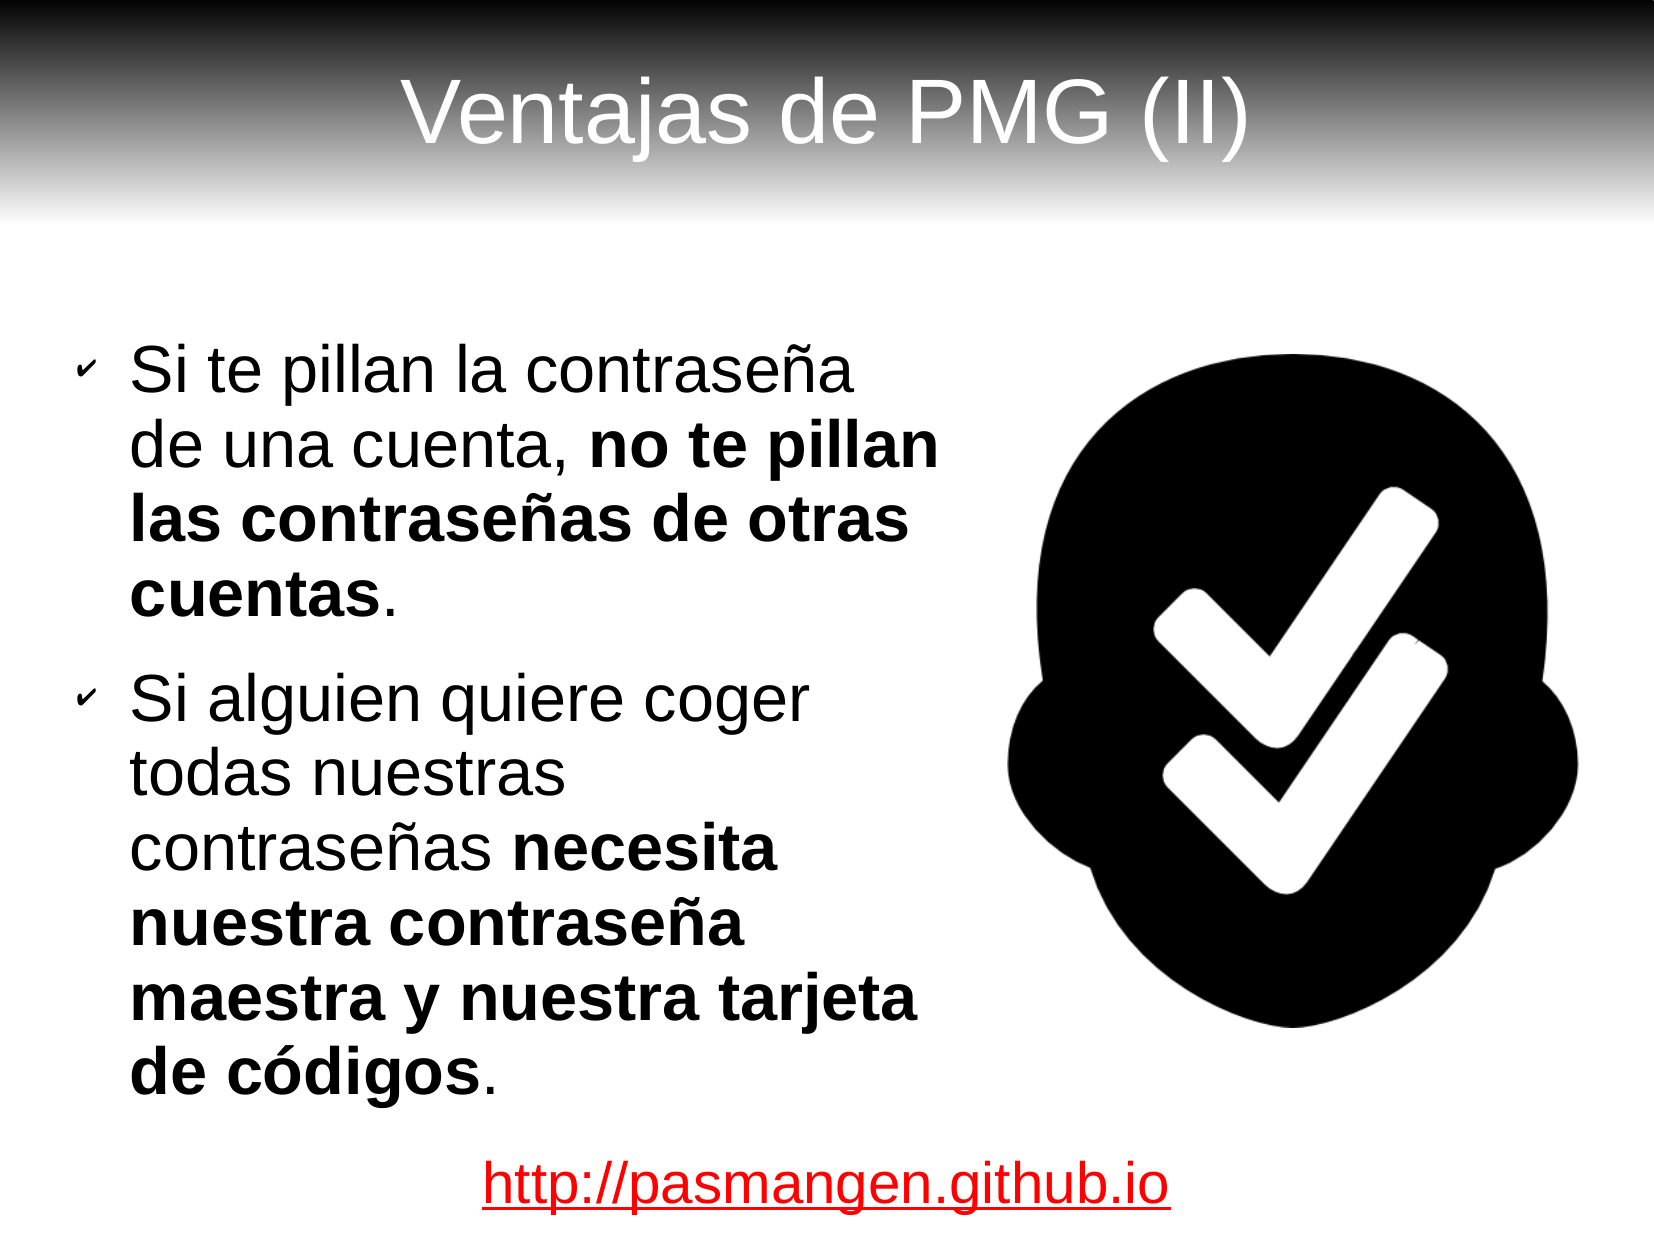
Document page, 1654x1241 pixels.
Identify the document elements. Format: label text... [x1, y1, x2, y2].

title Ventajas de PMG (II) [0, 0, 1654, 225]
picture [956, 354, 1630, 1028]
list Si te pillan la contraseña de una cuenta, no te pillan las contraseñas de otras cuentas. Si alguien quiere coger todas nuestras contraseñas necesita nuestra contraseña maestra y nuestra tarjeta de códigos. [59, 163, 945, 1143]
text_box http://pasmangen.github.io [0, 1143, 1654, 1241]
